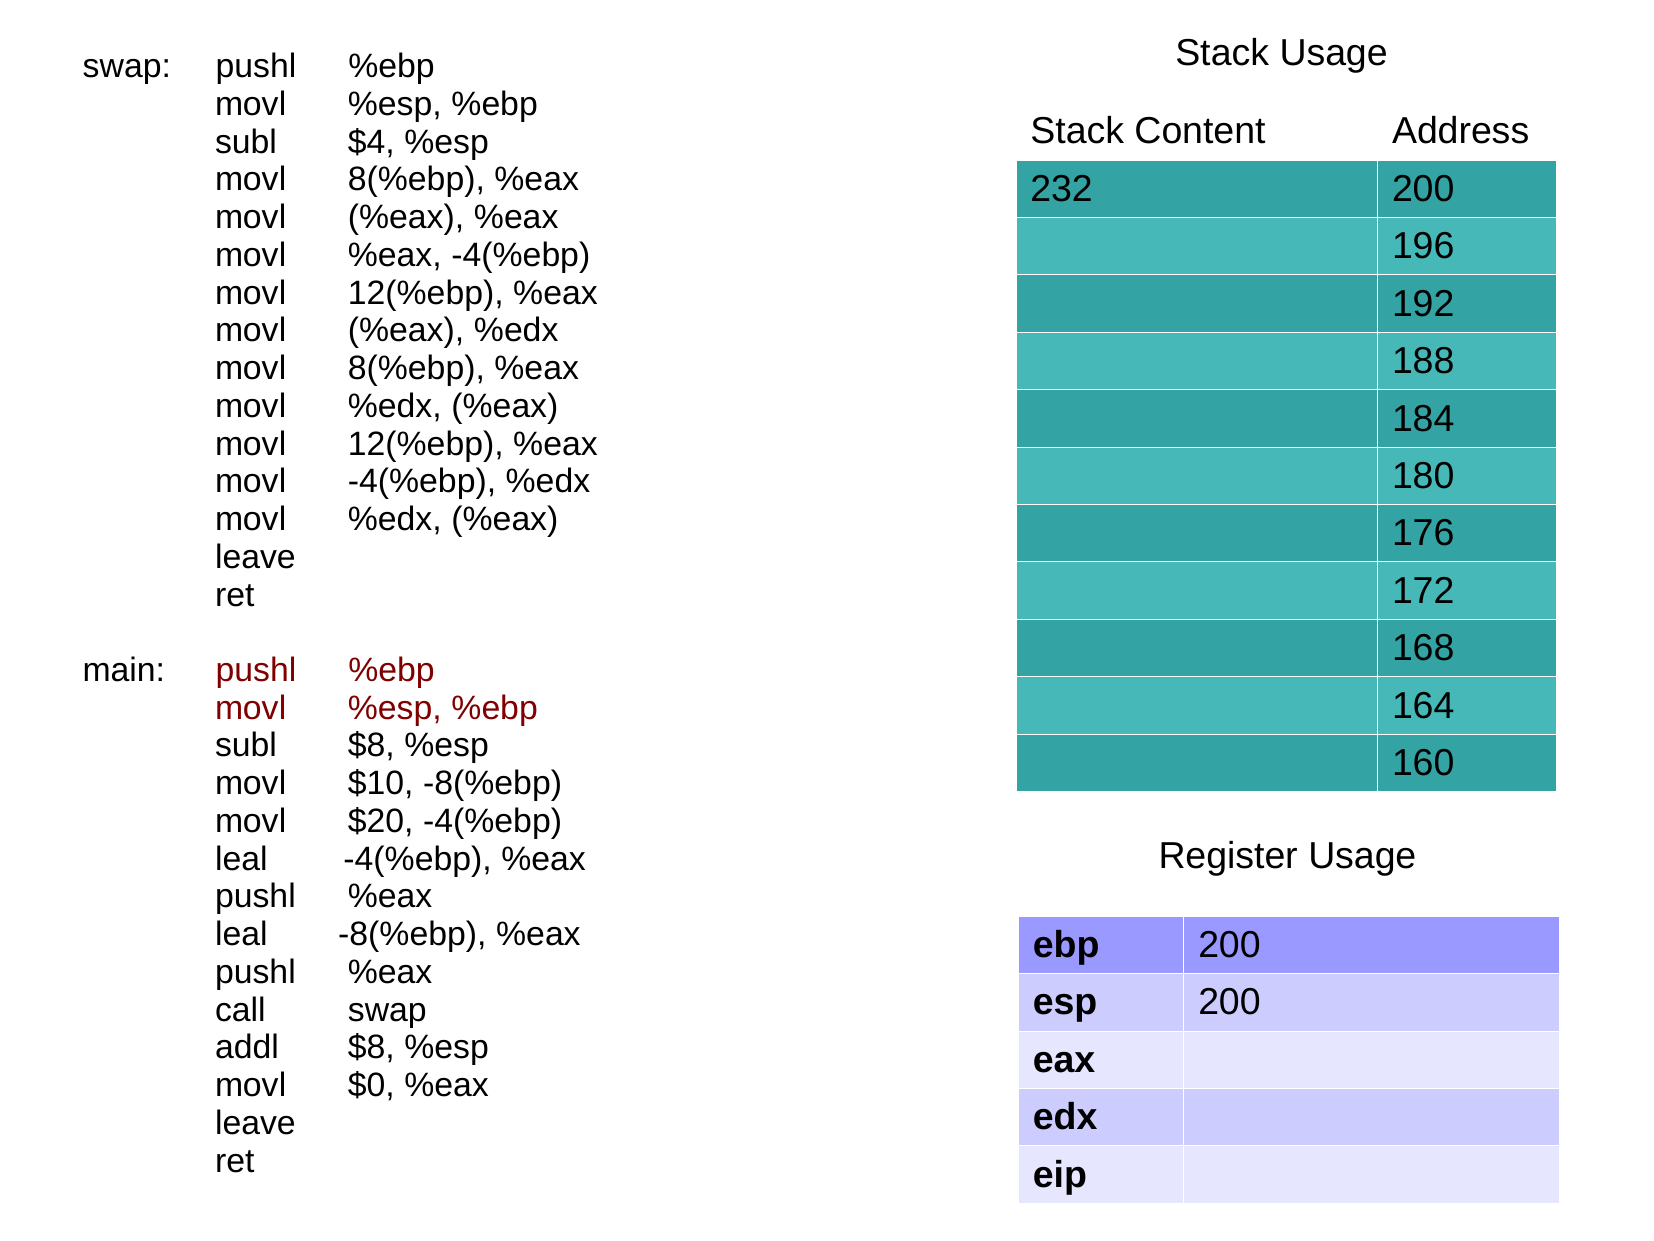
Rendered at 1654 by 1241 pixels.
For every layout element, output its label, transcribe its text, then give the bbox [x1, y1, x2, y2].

table_cell 192 [1378, 275, 1556, 332]
table_cell 200 [1378, 161, 1556, 217]
table_cell [1184, 1089, 1559, 1145]
table_cell 160 [1378, 735, 1556, 791]
table_cell 184 [1378, 390, 1556, 447]
table_cell 180 [1378, 448, 1556, 504]
list swap: pushl %ebp movl %esp, %ebp subl $4, %esp movl 8(%ebp), %eax movl (%eax), %eax movl %eax, -4(%ebp) movl 12(%ebp), %eax movl (%eax), %edx movl 8(%ebp), %eax movl %edx, (%eax) movl 12(%ebp), %eax movl -4(%ebp), %edx movl %edx, (%eax) leave ret main: pushl %ebp movl %esp, %ebp subl $8, %esp movl $10, -8(%ebp) movl $20, -4(%ebp) leal -4(%ebp), %eax pushl %eax leal -8(%ebp), %eax pushl %eax call swap addl $8, %esp movl $0, %eax leave ret [82, 47, 969, 1182]
table_cell 164 [1378, 677, 1556, 734]
text_box Register Usage [1015, 826, 1560, 884]
text_box Stack Usage [1009, 23, 1554, 81]
table_header Address [1378, 103, 1556, 160]
table_cell [1017, 677, 1377, 734]
table_cell [1184, 1032, 1559, 1088]
table_cell [1017, 448, 1377, 504]
table_header Stack Content [1017, 103, 1377, 160]
table_cell esp [1019, 974, 1183, 1031]
table_cell 196 [1378, 218, 1556, 274]
table_cell edx [1019, 1089, 1183, 1145]
table_header 200 [1184, 917, 1559, 973]
table_cell 200 [1184, 974, 1559, 1031]
table_cell 168 [1378, 620, 1556, 676]
table_cell [1017, 562, 1377, 619]
table_cell eax [1019, 1032, 1183, 1088]
table_header ebp [1019, 917, 1183, 973]
table_cell [1017, 333, 1377, 389]
table_cell 232 [1017, 161, 1377, 217]
table_cell [1017, 620, 1377, 676]
table_cell [1184, 1146, 1559, 1203]
table_cell [1017, 390, 1377, 447]
table_cell [1017, 218, 1377, 274]
table_cell [1017, 735, 1377, 791]
table_cell eip [1019, 1146, 1183, 1203]
table_cell 176 [1378, 505, 1556, 561]
table_cell 188 [1378, 333, 1556, 389]
table_cell [1017, 505, 1377, 561]
table_cell 172 [1378, 562, 1556, 619]
table_cell [1017, 275, 1377, 332]
